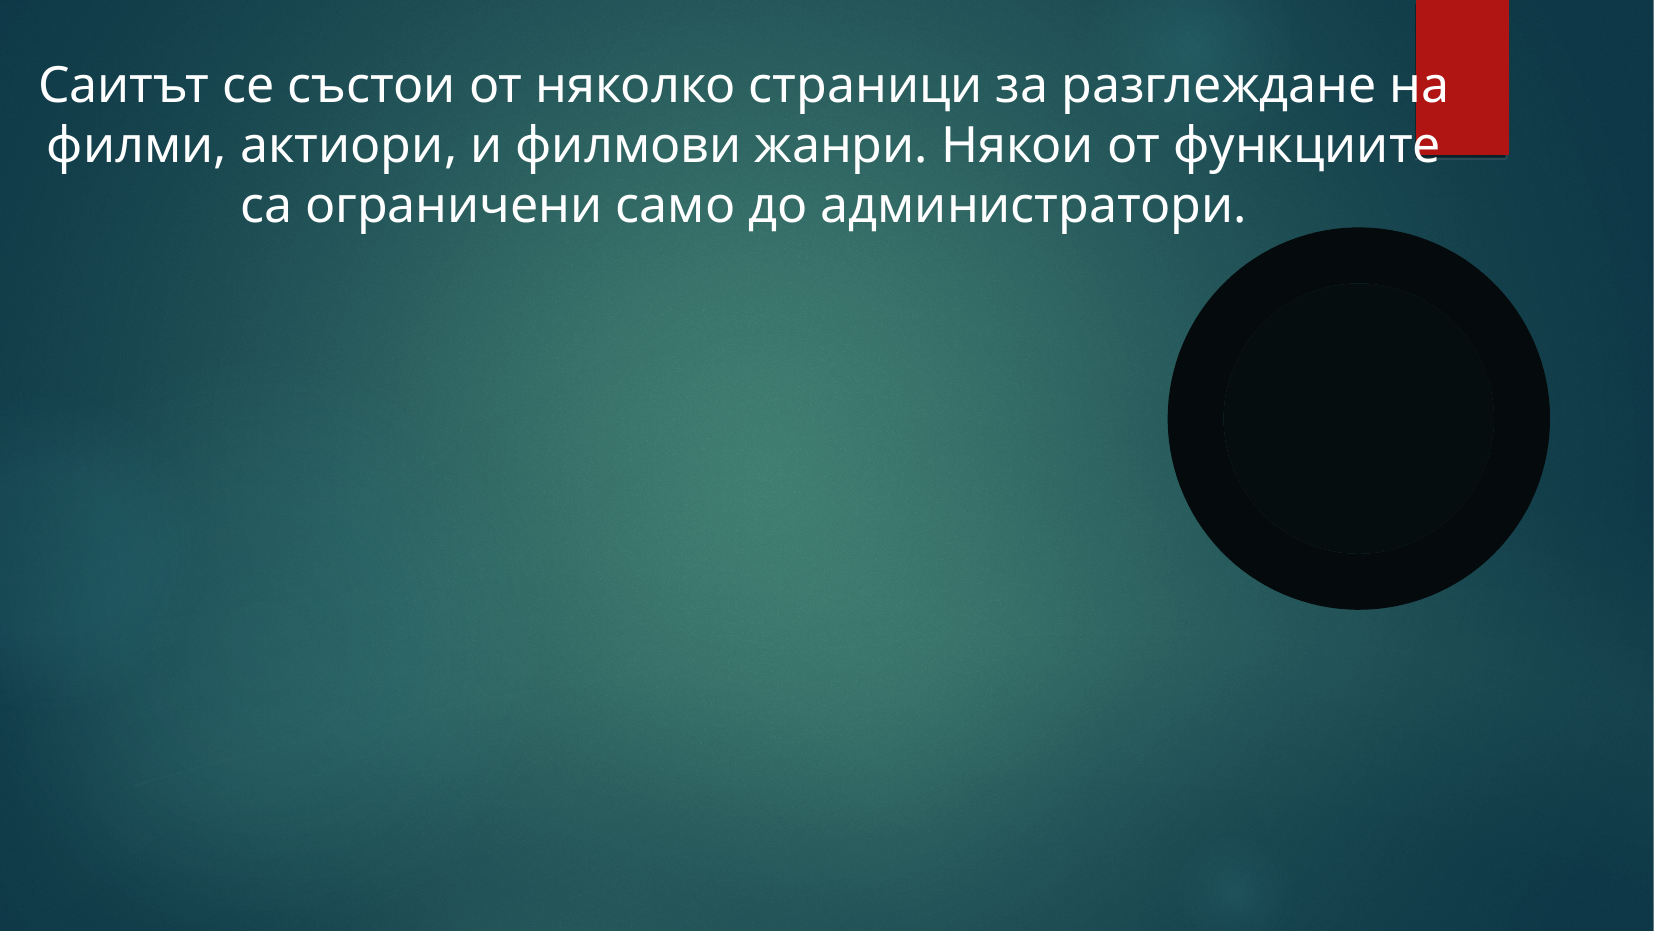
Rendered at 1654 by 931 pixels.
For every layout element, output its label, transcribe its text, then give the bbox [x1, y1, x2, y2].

subtitle Саитът се състои от няколко страници за разглеждане на филми, актиори, и филмови жанри. Някои от функциите са ограничени само до администратори. [0, 45, 1489, 242]
